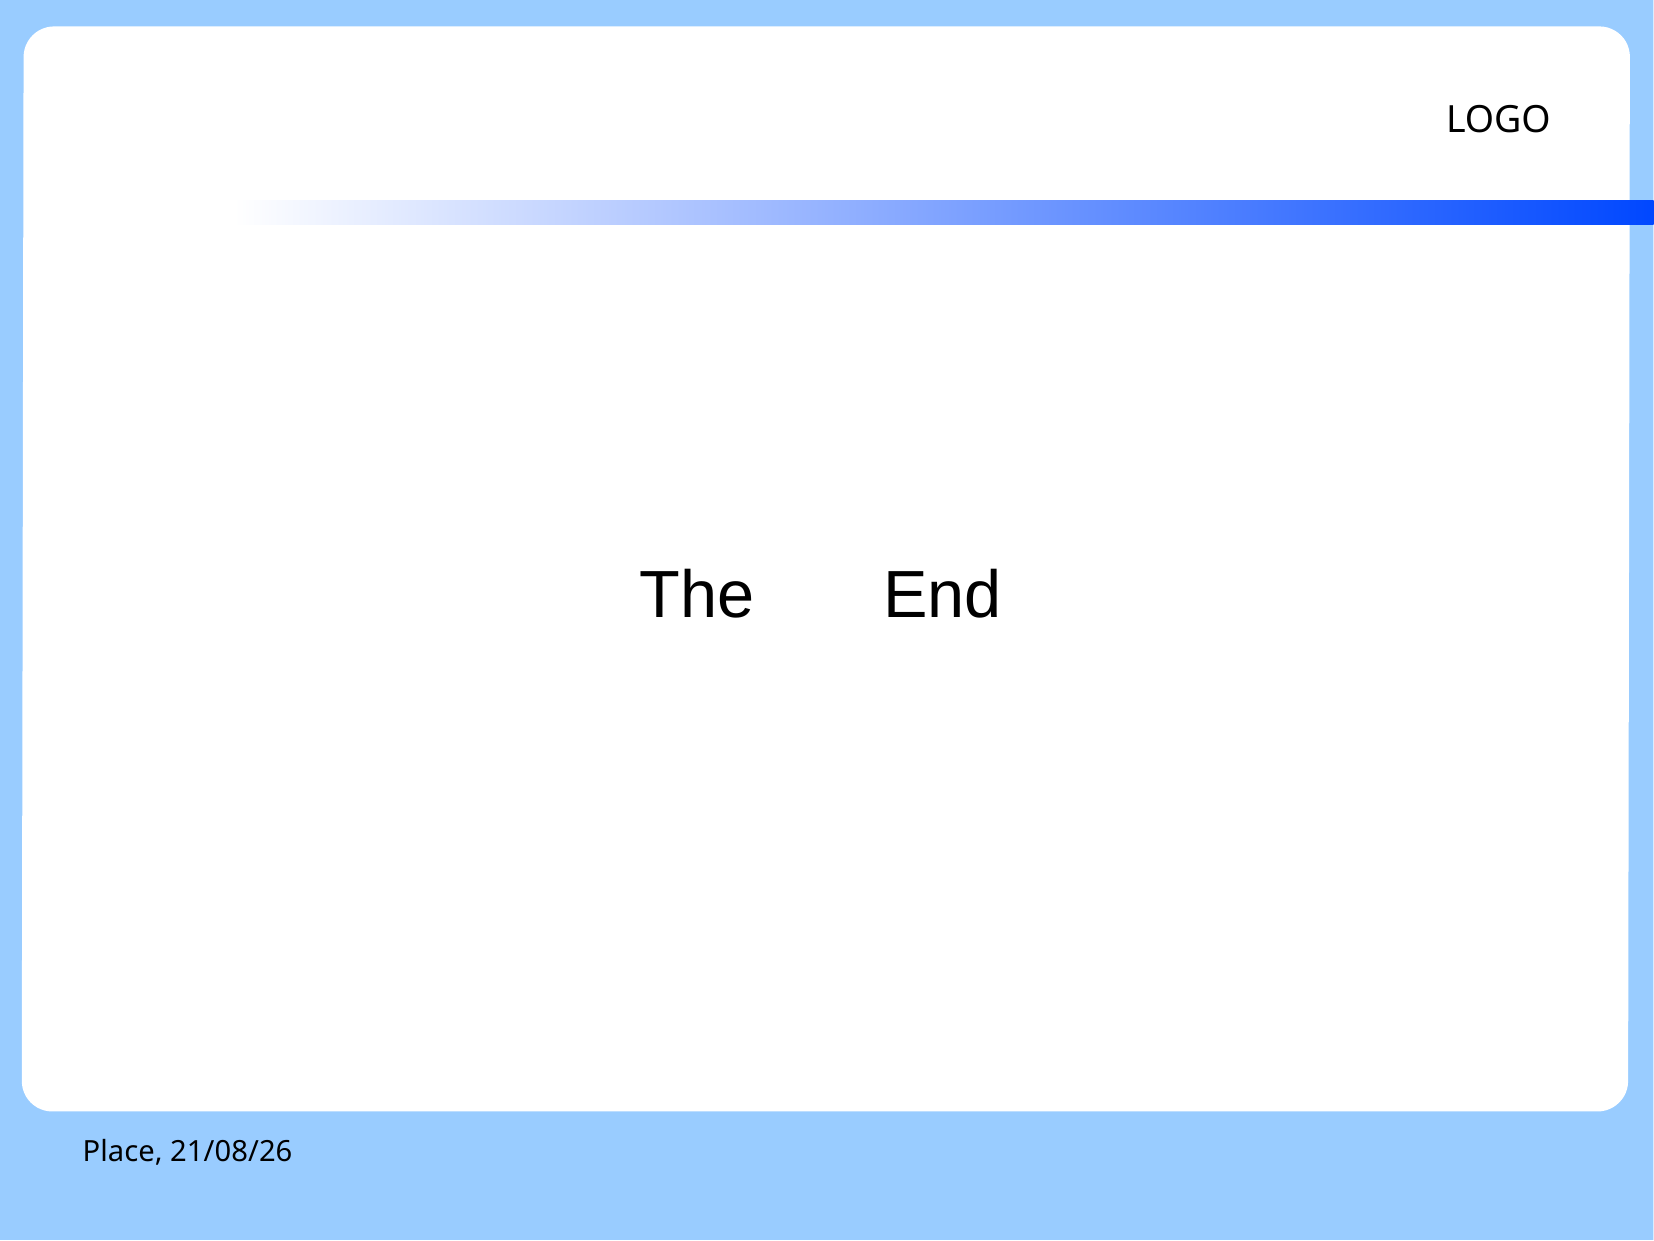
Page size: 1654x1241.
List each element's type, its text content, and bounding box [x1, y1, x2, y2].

subtitle The End [200, 165, 1441, 1025]
